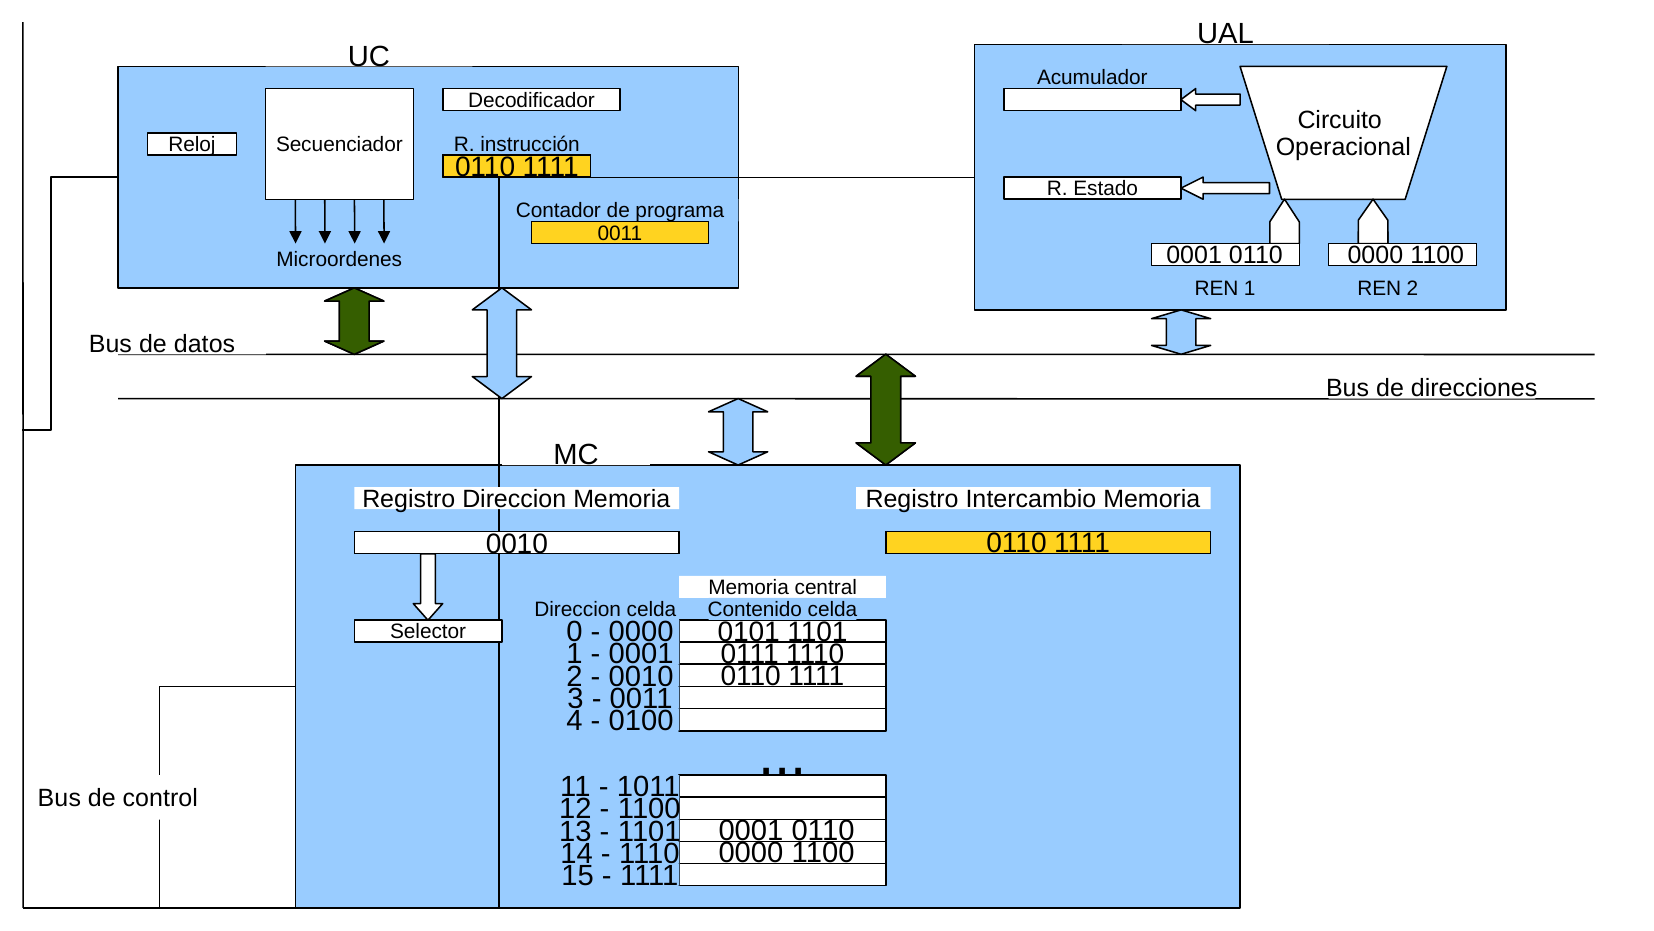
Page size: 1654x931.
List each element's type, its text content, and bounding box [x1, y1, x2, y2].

text_box UAL [1122, 22, 1329, 45]
text_box Microordenes [265, 248, 414, 271]
text_box 1 - 0001 [560, 642, 680, 664]
text_box Memoria central [679, 575, 886, 598]
text_box 0001 0110 [1151, 243, 1300, 266]
text_box Secuenciador [265, 88, 414, 200]
text_box Decodificador [442, 88, 621, 111]
text_box 15 - 1111 [560, 863, 680, 886]
text_box Selector [354, 620, 503, 643]
text_box 0 - 0000 [560, 620, 680, 642]
text_box 0110 1111 [442, 155, 591, 178]
text_box Contador de programa [502, 199, 739, 222]
text_box R. instrucción [442, 132, 591, 155]
text_box [472, 178, 739, 399]
text_box [118, 66, 739, 355]
text_box R. Estado [1003, 177, 1181, 200]
text_box 0111 1110 [680, 643, 886, 664]
text_box Circuito Operacional [1240, 66, 1447, 200]
text_box 0011 [531, 221, 709, 244]
text_box UC [265, 44, 473, 67]
text_box Acumulador [1003, 66, 1181, 88]
text_box Direccion celda [531, 597, 680, 620]
text_box 14 - 1110 [560, 841, 680, 863]
text_box 0000 1100 [680, 842, 886, 863]
text_box 2 - 0010 [560, 664, 680, 686]
text_box [974, 44, 1507, 355]
text_box 11 - 1011 [560, 775, 680, 797]
text_box Bus de direcciones [1328, 376, 1536, 399]
text_box 0010 [354, 531, 680, 554]
text_box 3 - 0011 [560, 686, 680, 708]
text_box Registro Intercambio Memoria [856, 487, 1211, 510]
text_box [500, 354, 1241, 909]
text_box 12 - 1100 [560, 797, 680, 819]
text_box [295, 465, 498, 907]
text_box Reloj [147, 132, 237, 155]
text_box Contenido celda [708, 597, 857, 620]
text_box 0110 1111 [885, 531, 1211, 554]
text_box 0001 0110 [680, 819, 886, 842]
text_box 13 - 1101 [560, 819, 680, 841]
text_box MC [502, 442, 650, 466]
text_box Bus de datos [59, 332, 266, 355]
text_box 0110 1111 [680, 664, 886, 686]
text_box 0000 1100 [1328, 243, 1477, 266]
text_box 4 - 0100 [560, 708, 680, 731]
text_box Registro Direccion Memoria [354, 487, 680, 510]
text_box 0101 1101 [680, 620, 886, 643]
text_box Bus de control [29, 775, 207, 820]
